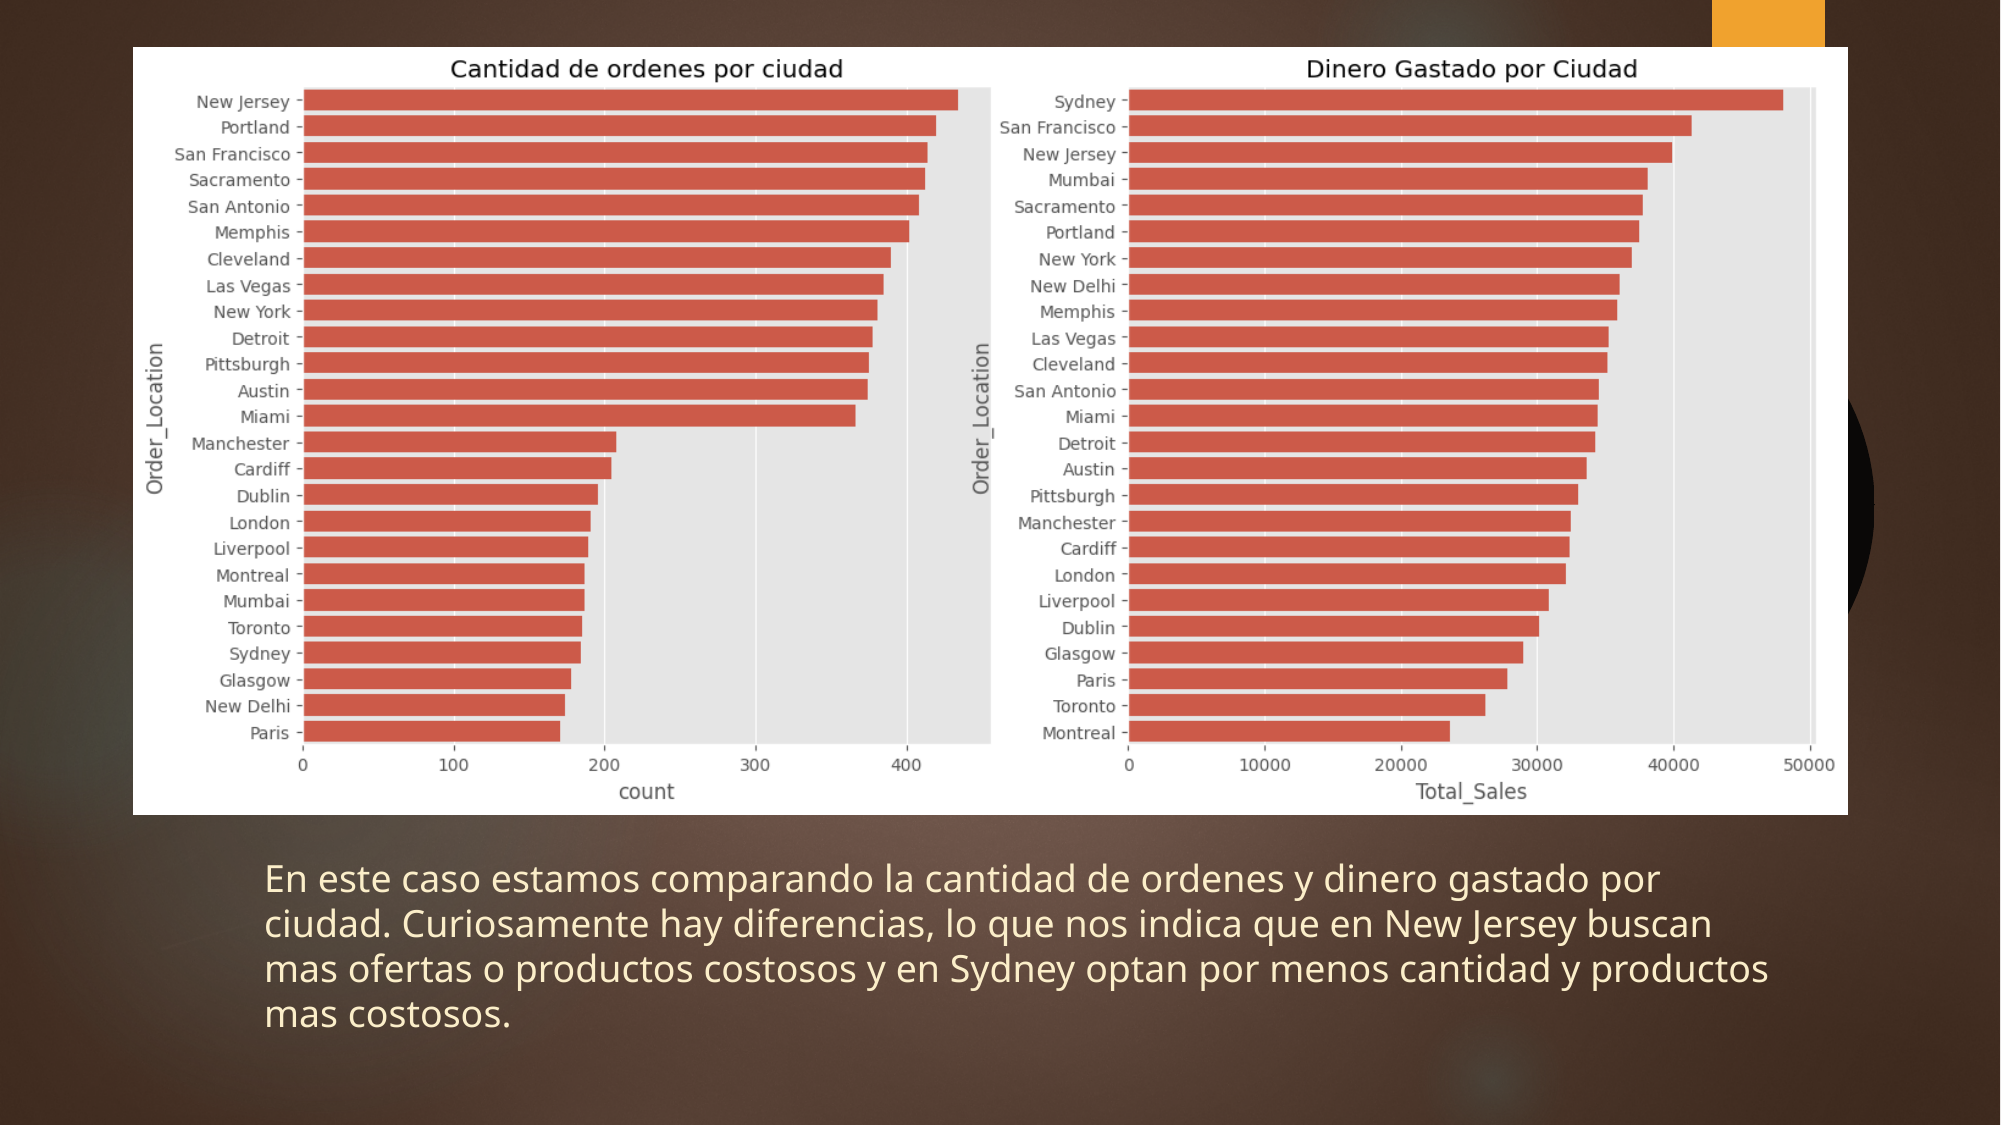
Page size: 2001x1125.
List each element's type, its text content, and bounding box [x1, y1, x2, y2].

picture [133, 47, 1848, 815]
title En este caso estamos comparando la cantidad de ordenes y dinero gastado por ciudad. Curiosamente hay diferencias, lo que nos indica que en New Jersey buscan mas ofertas o productos costosos y en Sydney optan por menos cantidad y productos mas costosos. [249, 847, 1792, 1078]
